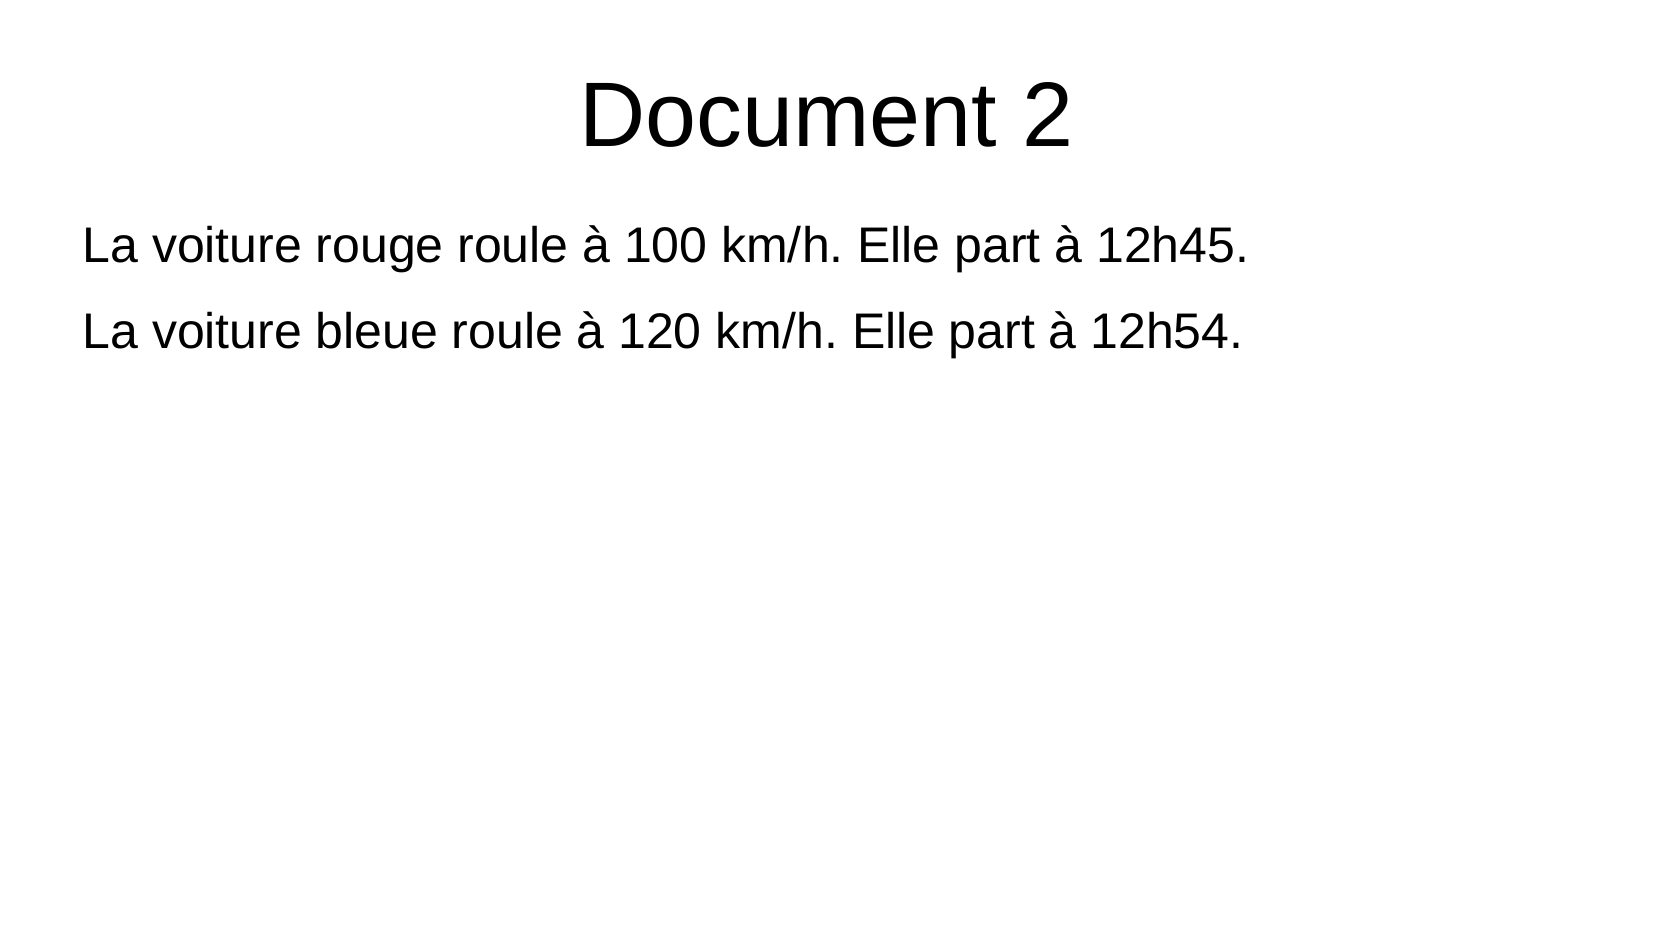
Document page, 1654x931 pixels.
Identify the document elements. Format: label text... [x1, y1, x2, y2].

title Document 2 [82, 37, 1571, 193]
list La voiture rouge roule à 100 km/h. Elle part à 12h45. La voiture bleue roule à 120 km/h. Elle part à 12h54. [82, 217, 1571, 758]
